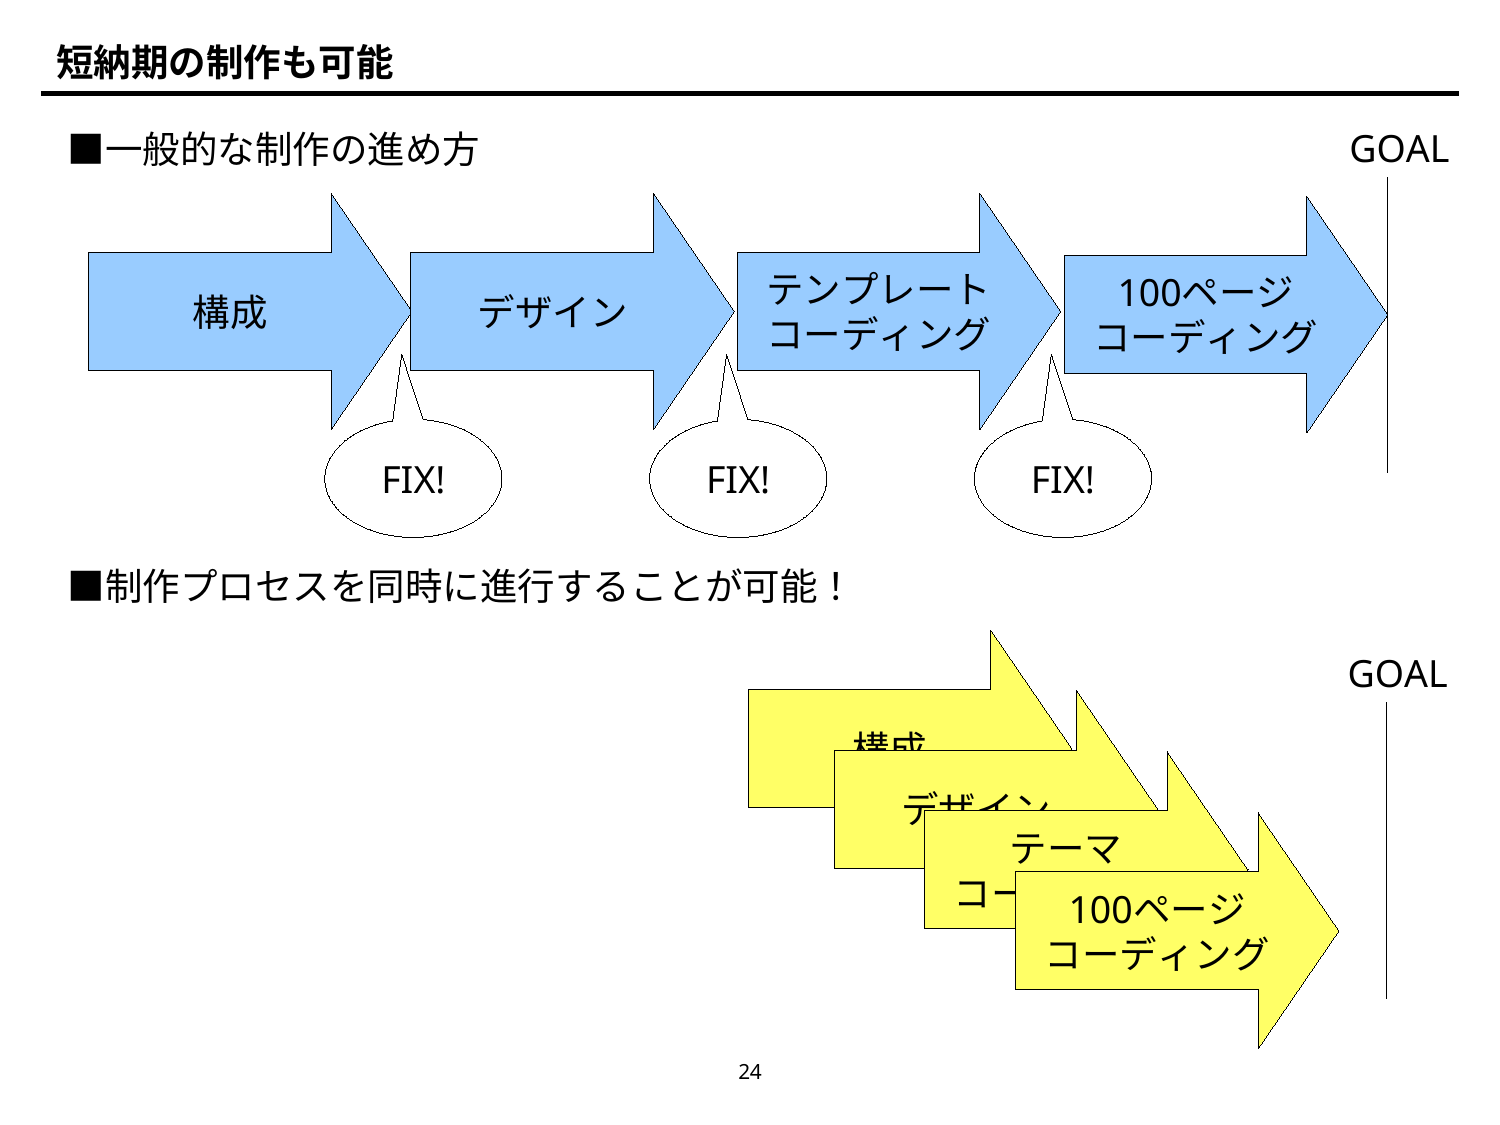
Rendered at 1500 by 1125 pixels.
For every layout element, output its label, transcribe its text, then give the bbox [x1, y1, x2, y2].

text_box 構成 [88, 193, 410, 430]
text_box GOAL [1334, 117, 1461, 177]
text_box ■一般的な制作の進め方 [53, 118, 491, 178]
text_box テンプレート コーディング [737, 193, 1061, 430]
text_box テーマ コーディング [924, 751, 1249, 929]
text_box 構成 [897, 741, 911, 750]
text_box 100ページ コーディング [1015, 812, 1339, 1049]
text_box GOAL [1332, 642, 1459, 703]
text_box デザイン [834, 690, 1158, 869]
text_box FIX! [324, 354, 502, 538]
title 短納期の制作も可能 [41, 33, 1459, 87]
text_box デザイン [410, 193, 735, 430]
text_box 構成 [748, 630, 1072, 808]
text_box FIX! [974, 354, 1152, 538]
text_box ■制作プロセスを同時に進行することが可能！ [53, 555, 823, 615]
text_box FIX! [649, 354, 827, 538]
text_box 100ページ コーディング [1064, 196, 1387, 433]
